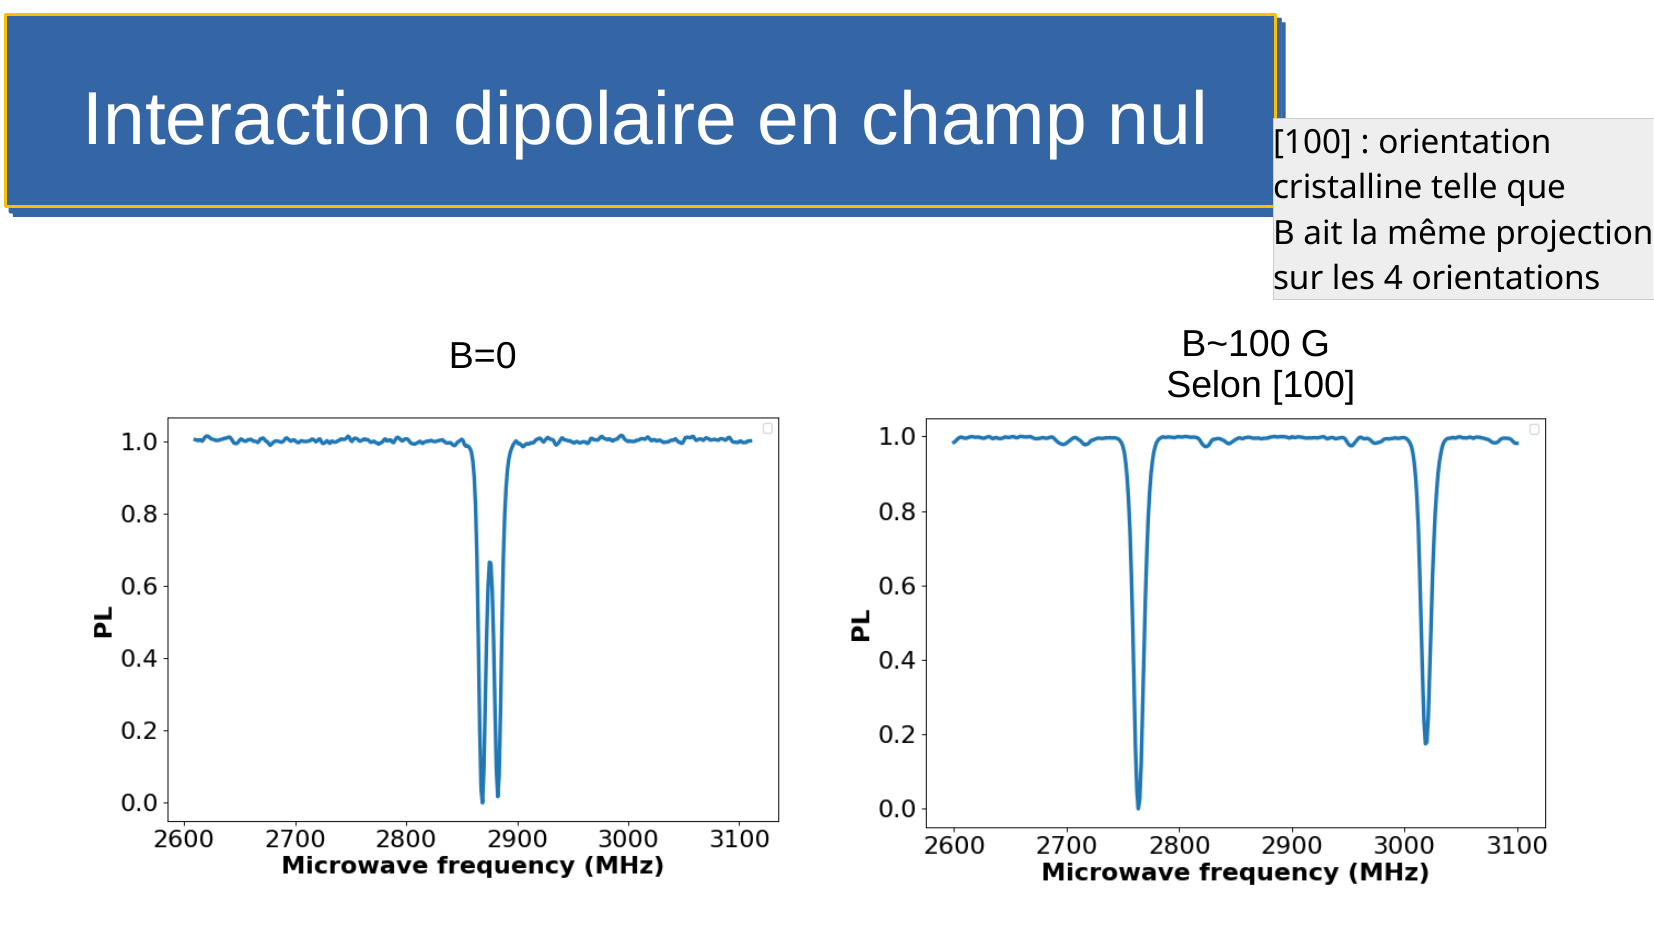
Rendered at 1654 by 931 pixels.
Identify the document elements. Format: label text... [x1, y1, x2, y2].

text_box [100] : orientation cristalline telle que B ait la même projection sur les 4 orientations [1299, 118, 1629, 267]
text_box B~100 G Selon [100] [1151, 314, 1477, 414]
title Interaction dipolaire en champ nul [82, 44, 1235, 192]
text_box B=0 [434, 327, 532, 384]
picture [69, 354, 1625, 886]
